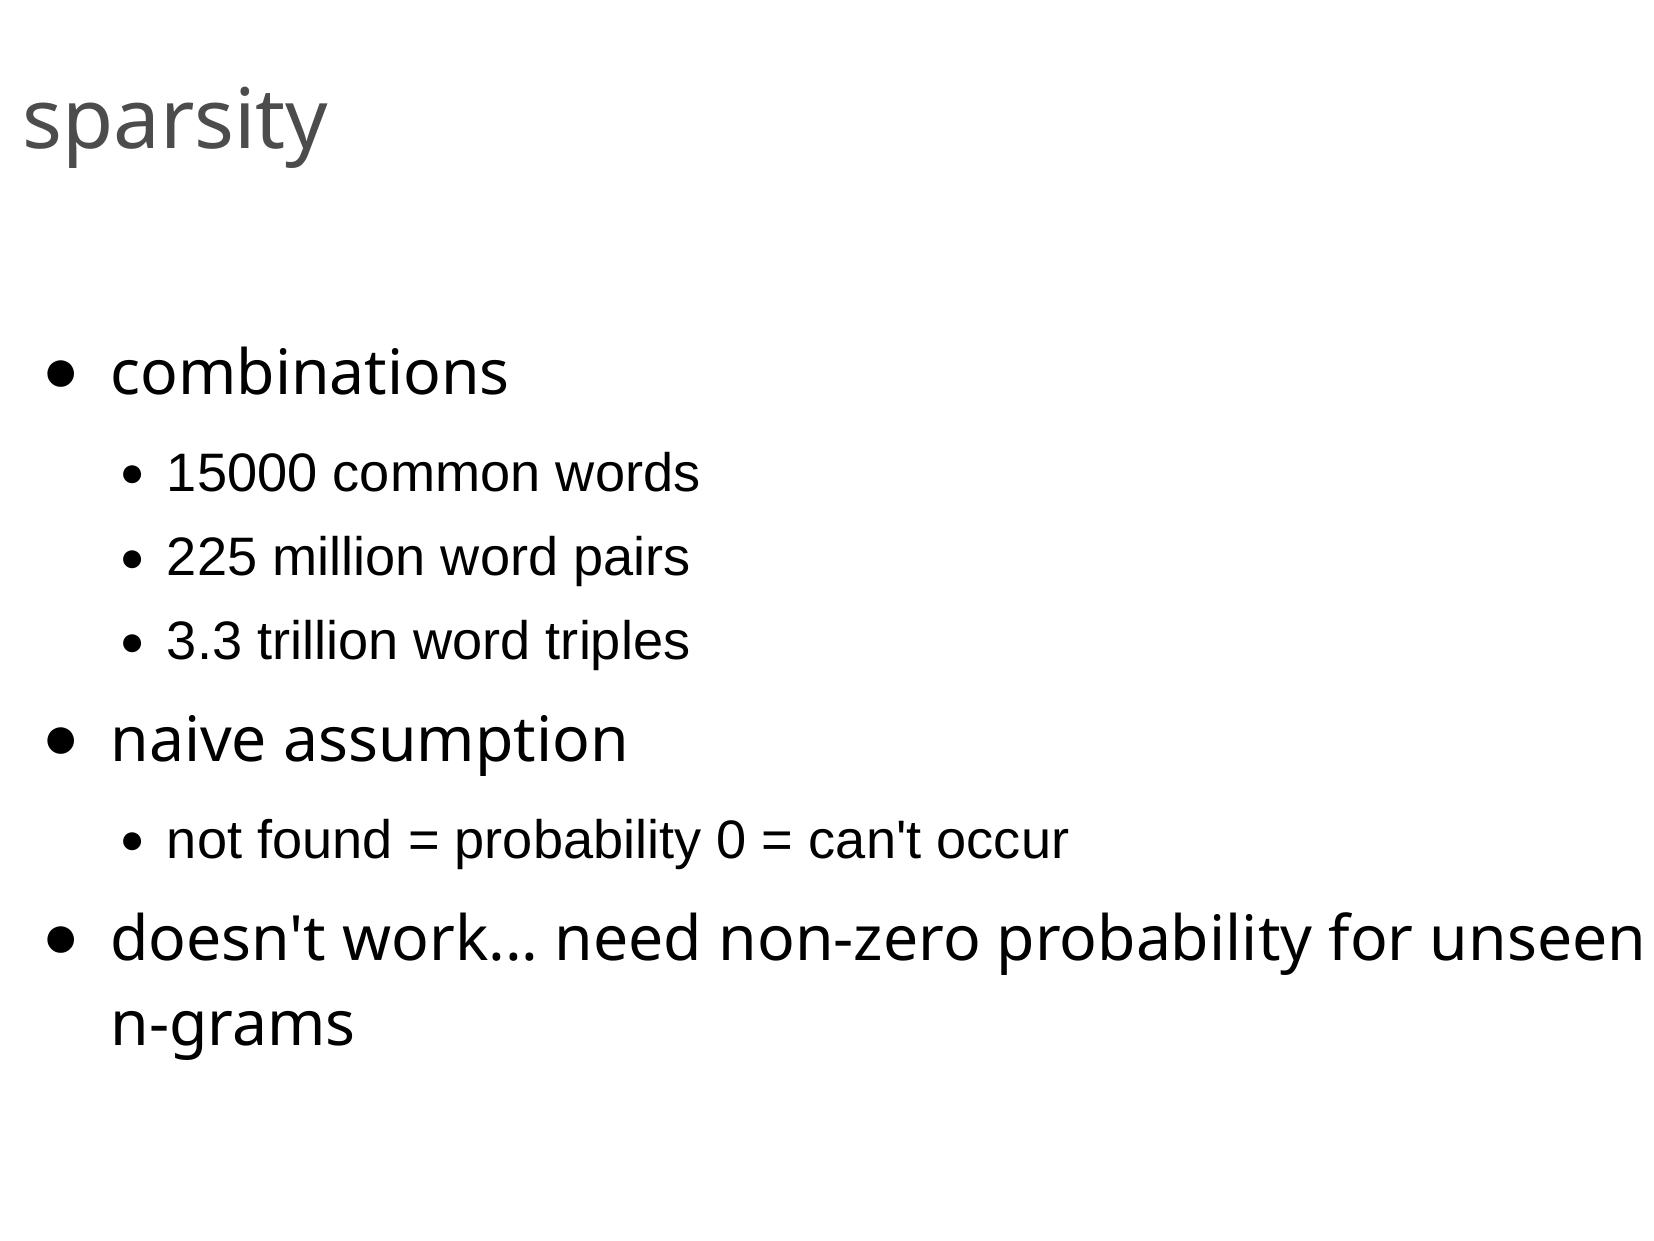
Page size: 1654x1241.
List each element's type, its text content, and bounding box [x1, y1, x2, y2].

list combinations 15000 common words 225 million word pairs 3.3 trillion word triples naive assumption not found = probability 0 = can't occur doesn't work... need non-zero probability for unseen n-grams [25, 233, 1654, 1158]
title sparsity [22, 26, 1654, 205]
